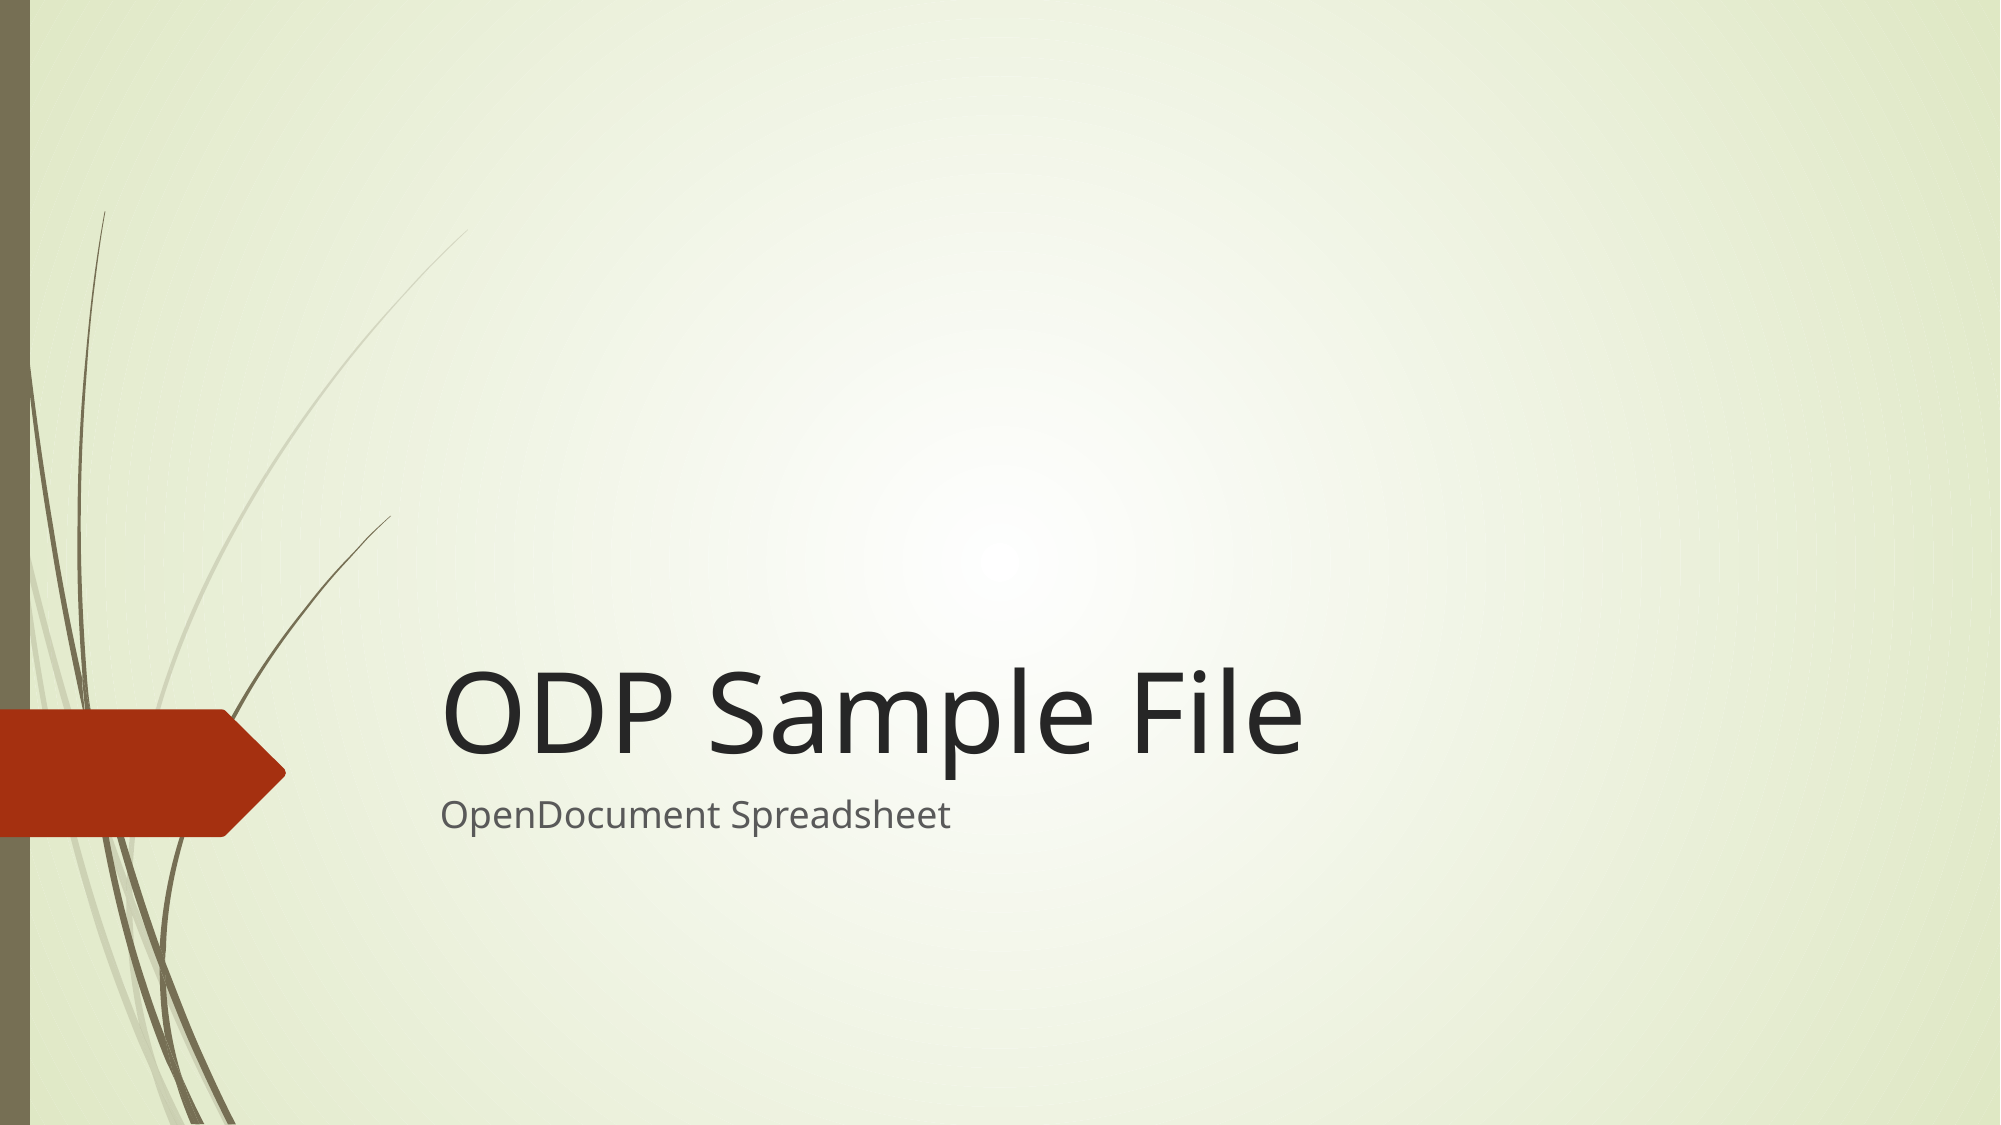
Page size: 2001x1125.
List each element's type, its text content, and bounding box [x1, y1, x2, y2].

subtitle OpenDocument Spreadsheet [424, 783, 1888, 969]
title ODP Sample File [424, 412, 1888, 783]
